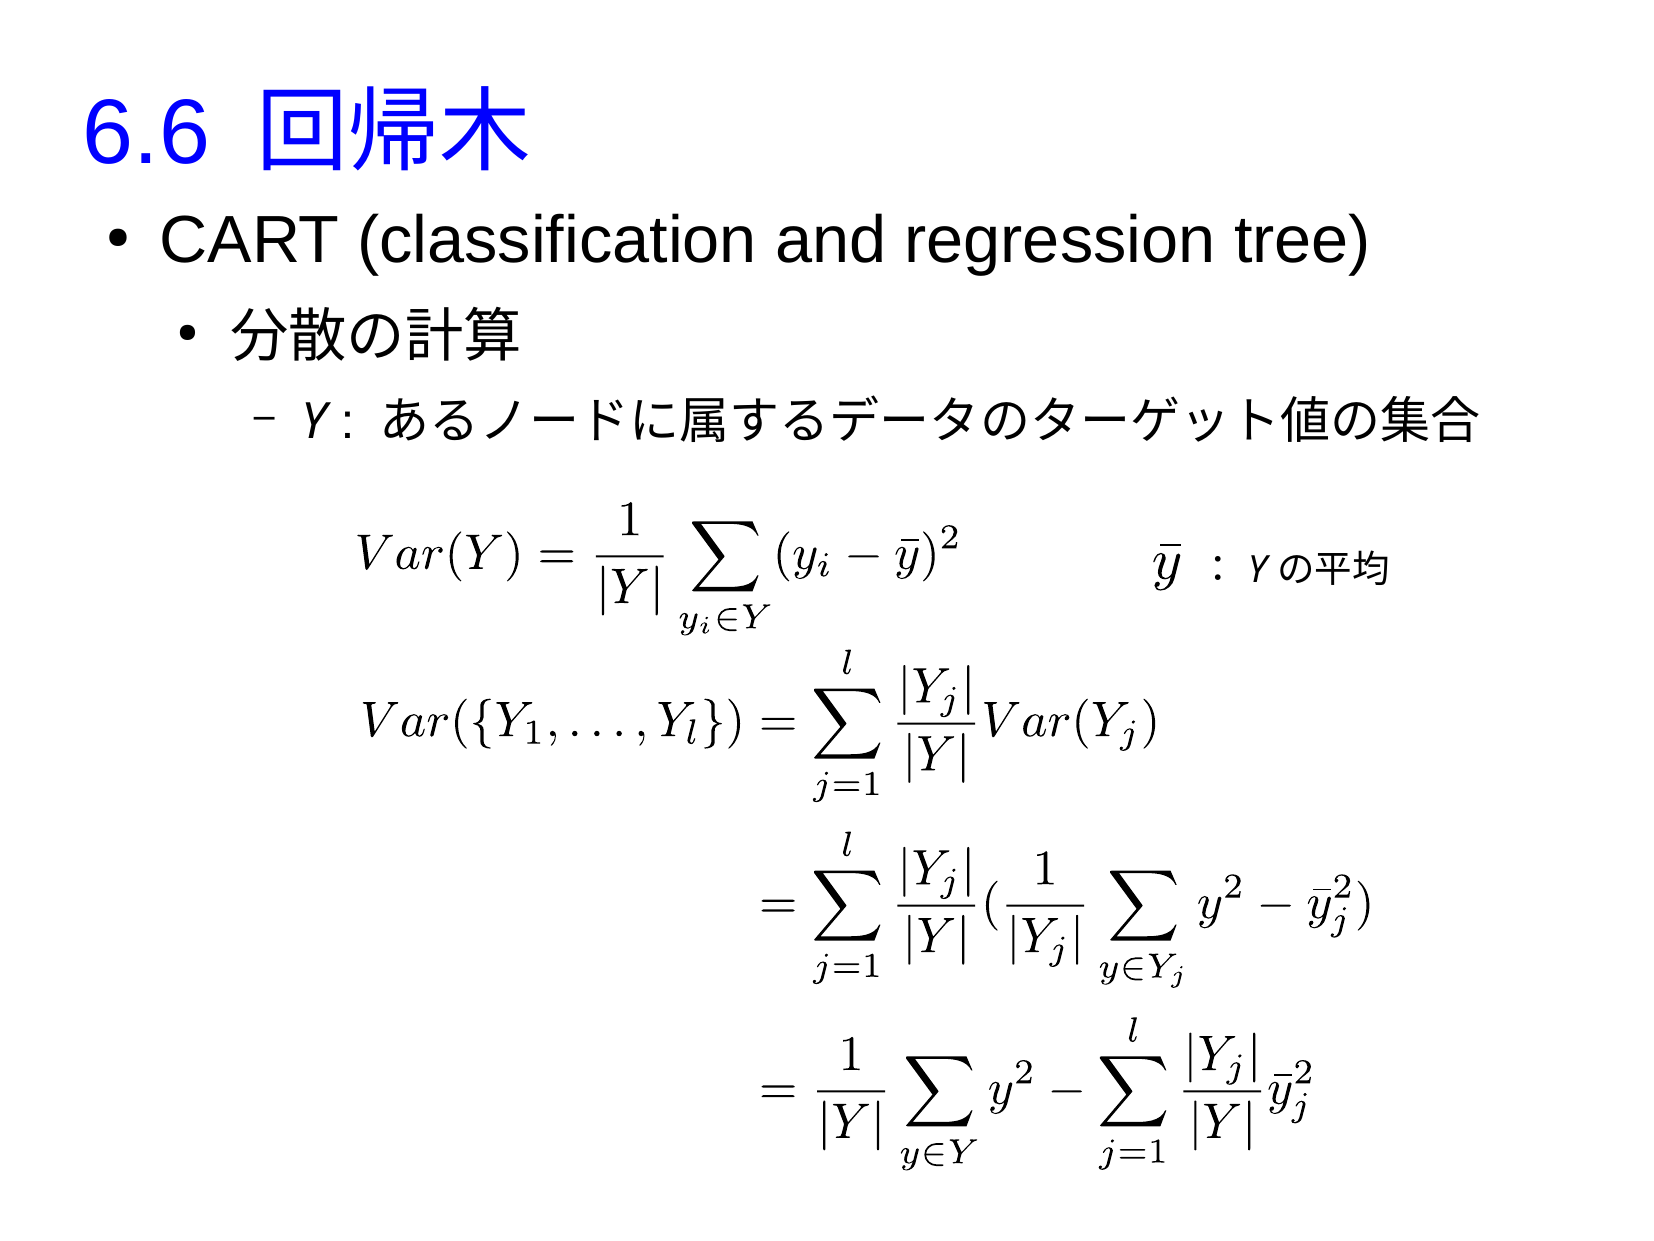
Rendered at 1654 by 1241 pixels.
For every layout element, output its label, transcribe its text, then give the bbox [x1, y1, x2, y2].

text_box [354, 501, 960, 636]
title 6.6 回帰木 [82, 49, 1571, 207]
list CART (classification and regression tree) 分散の計算 Y : あるノードに属するデータのターゲット値の集合 [88, 201, 1577, 1123]
text_box [359, 649, 1375, 1171]
text_box [1151, 544, 1184, 591]
text_box ：Yの平均 [1184, 531, 1411, 603]
